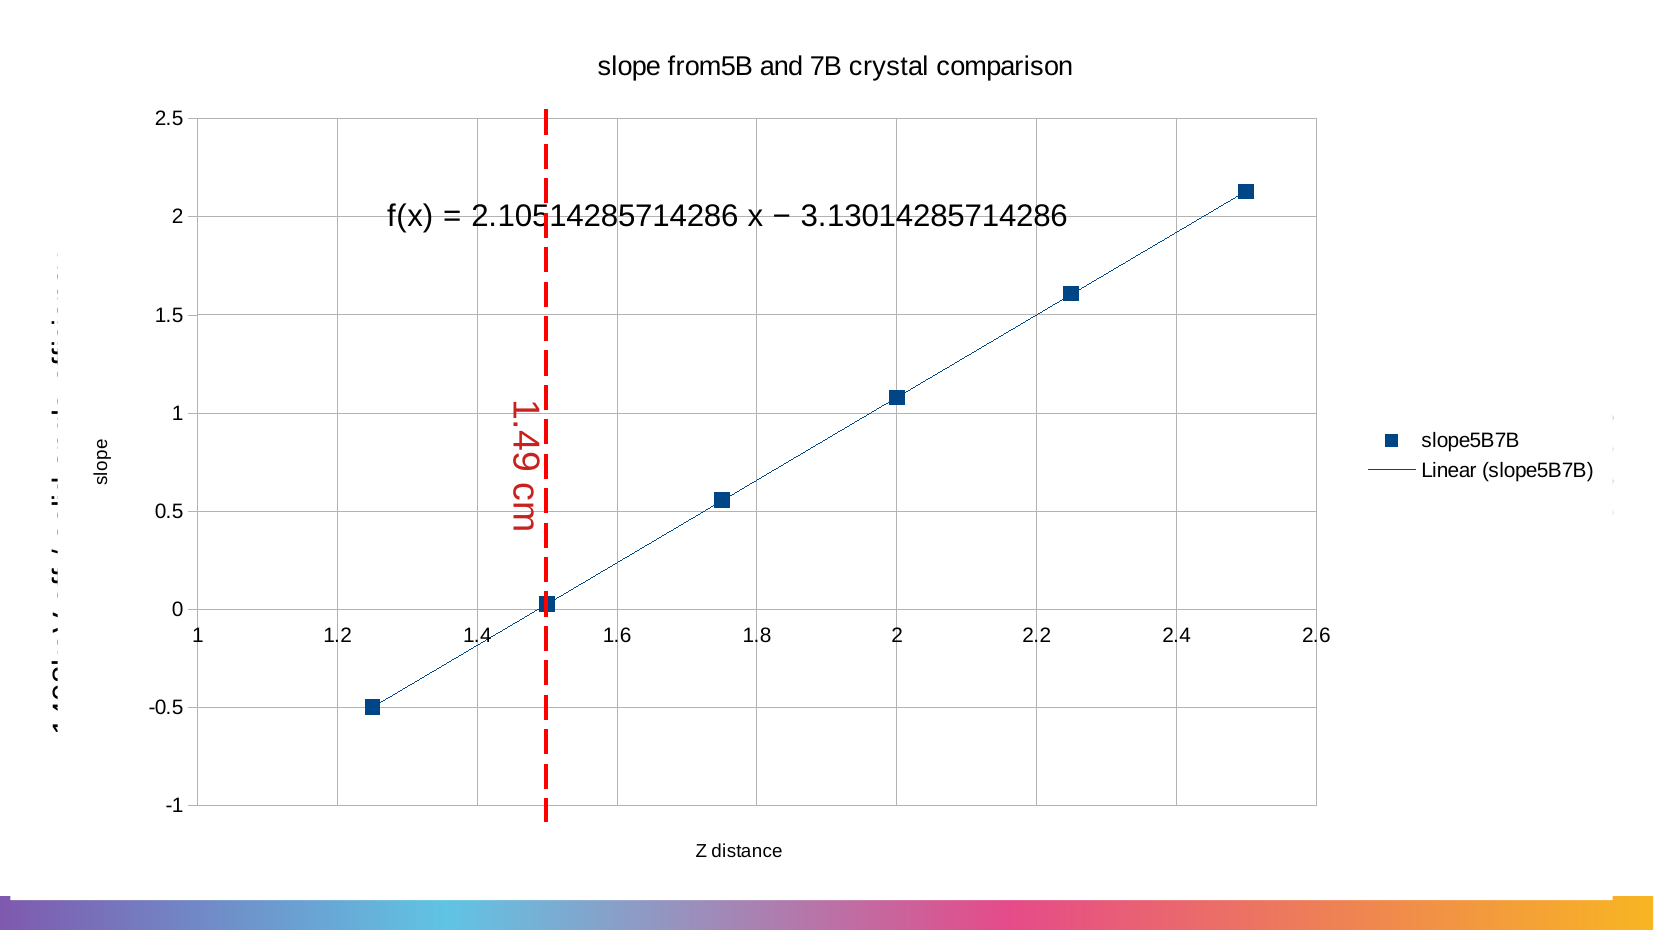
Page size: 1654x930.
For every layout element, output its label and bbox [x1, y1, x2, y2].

chart [10, 18, 1613, 901]
picture [0, 896, 1654, 930]
